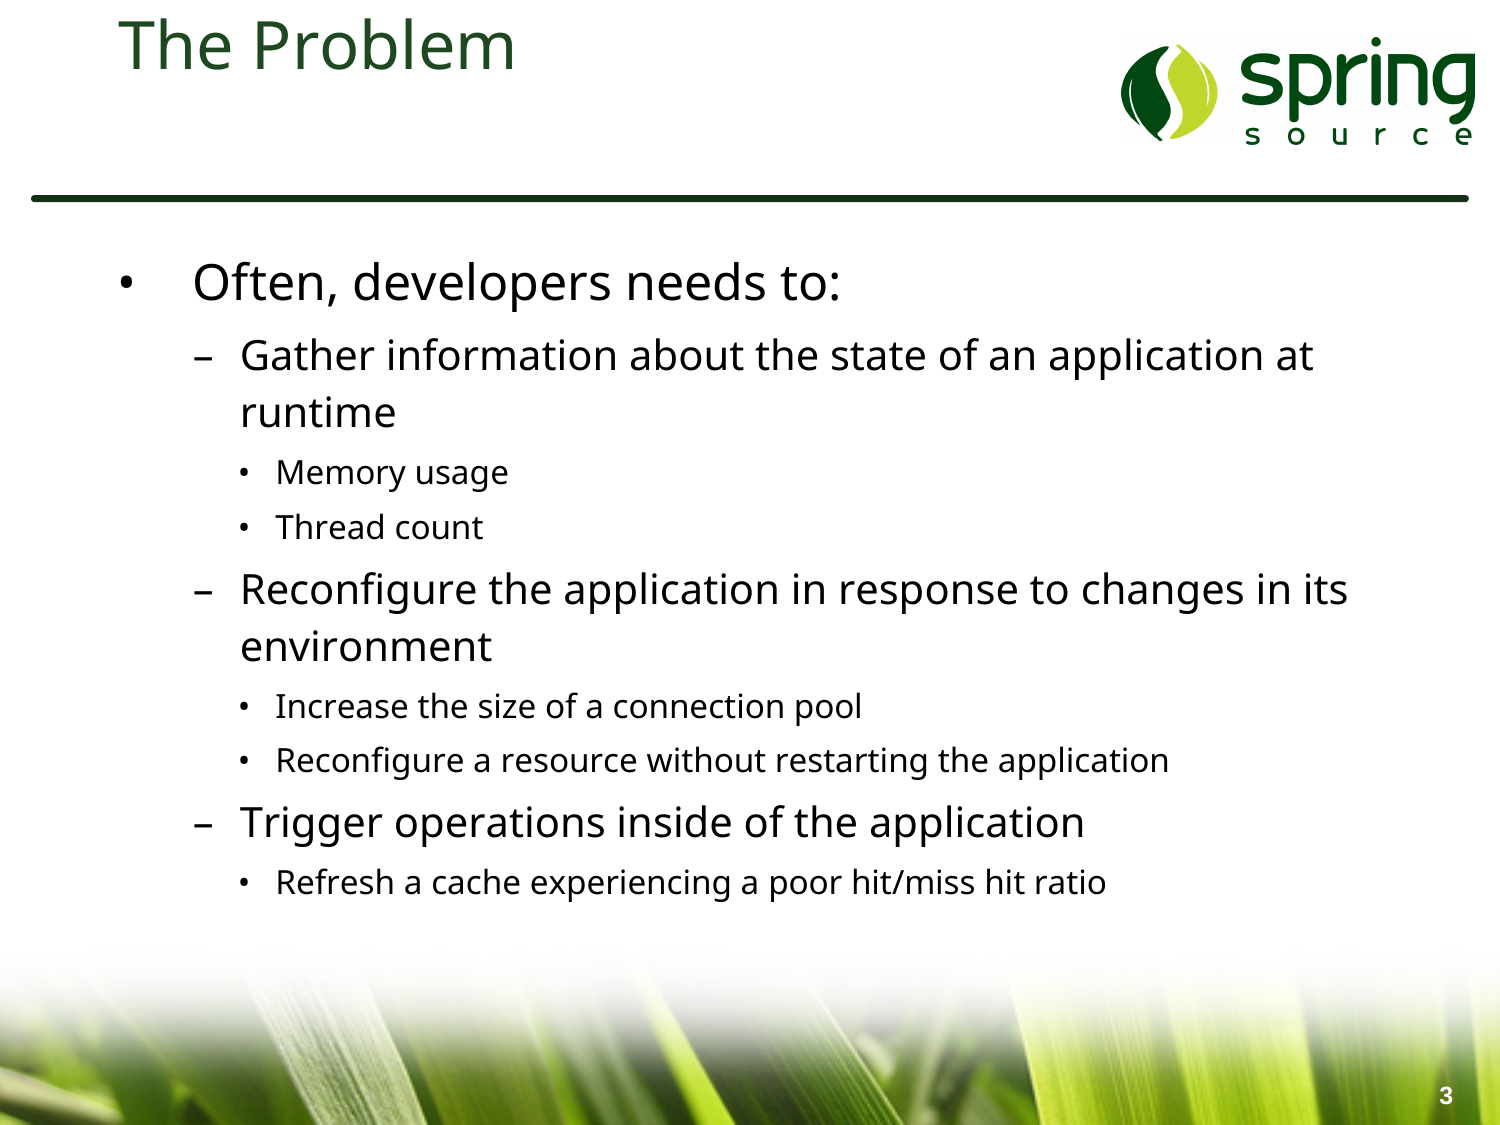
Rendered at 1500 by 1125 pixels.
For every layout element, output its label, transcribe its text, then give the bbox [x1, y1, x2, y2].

picture [0, 944, 1500, 1125]
list Often, developers needs to: Gather information about the state of an application at runtime Memory usage Thread count Reconfigure the application in response to changes in its environment Increase the size of a connection pool Reconfigure a resource without restarting the application Trigger operations inside of the application Refresh a cache experiencing a poor hit/miss hit ratio [103, 239, 1394, 903]
title The Problem [103, 0, 1136, 178]
picture [1136, 37, 1475, 145]
